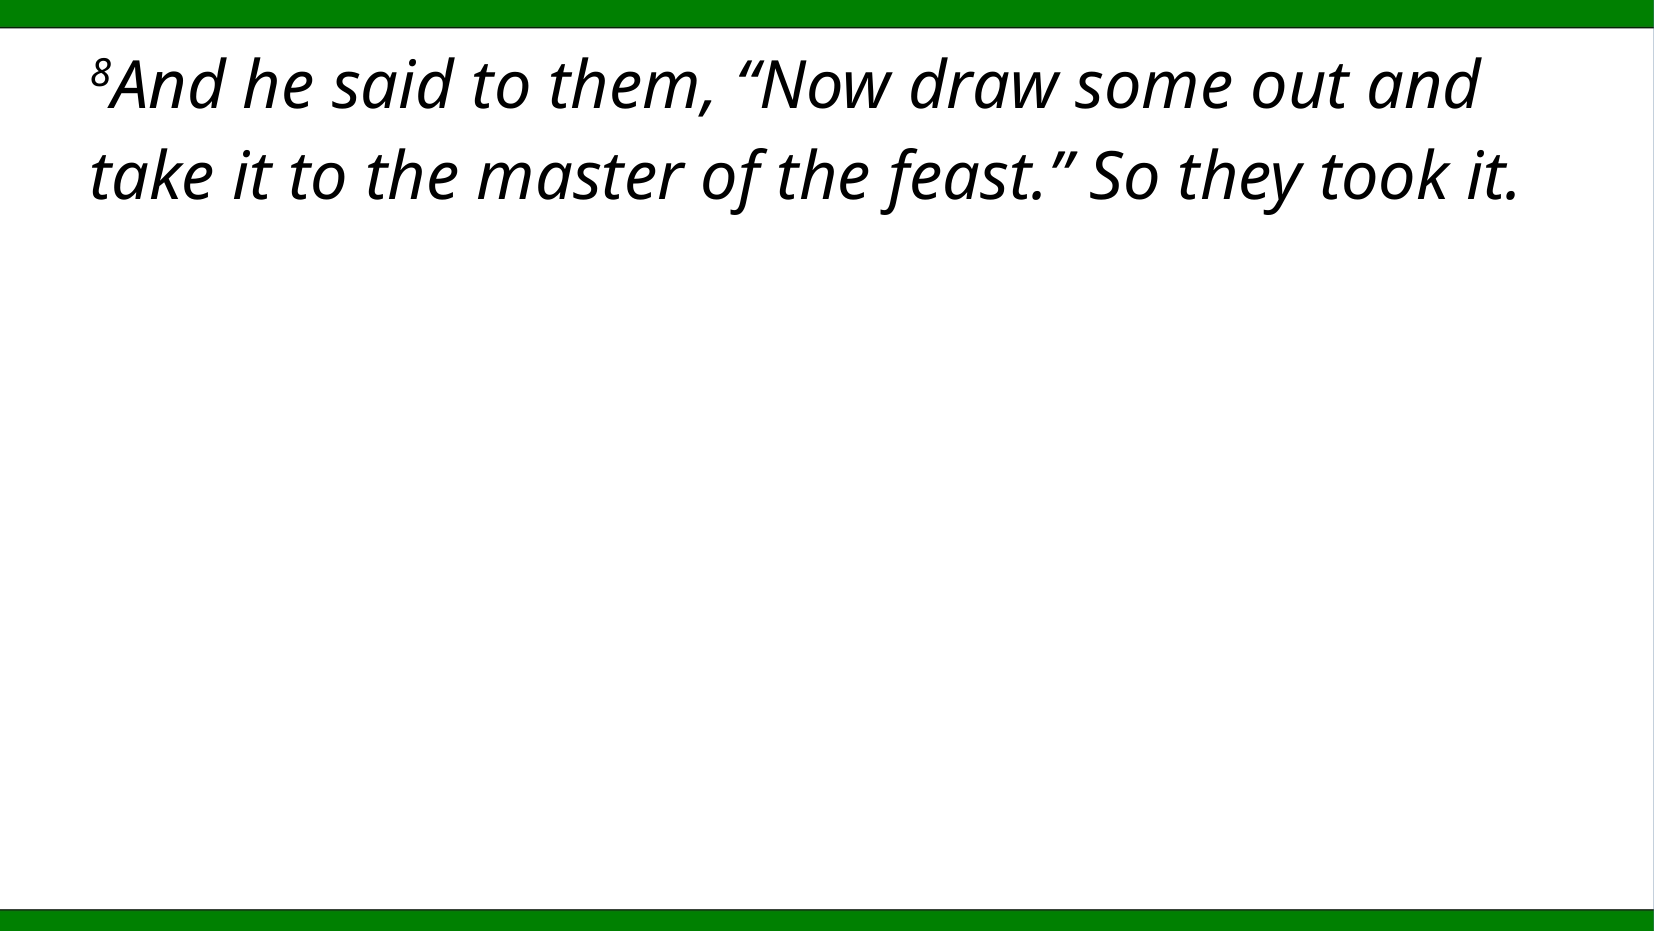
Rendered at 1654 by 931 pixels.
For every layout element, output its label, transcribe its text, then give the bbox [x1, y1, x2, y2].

picture [0, 0, 1654, 931]
text_box 8And he said to them, “Now draw some out and take it to the master of the feast.” So they took it. [75, 30, 1591, 256]
